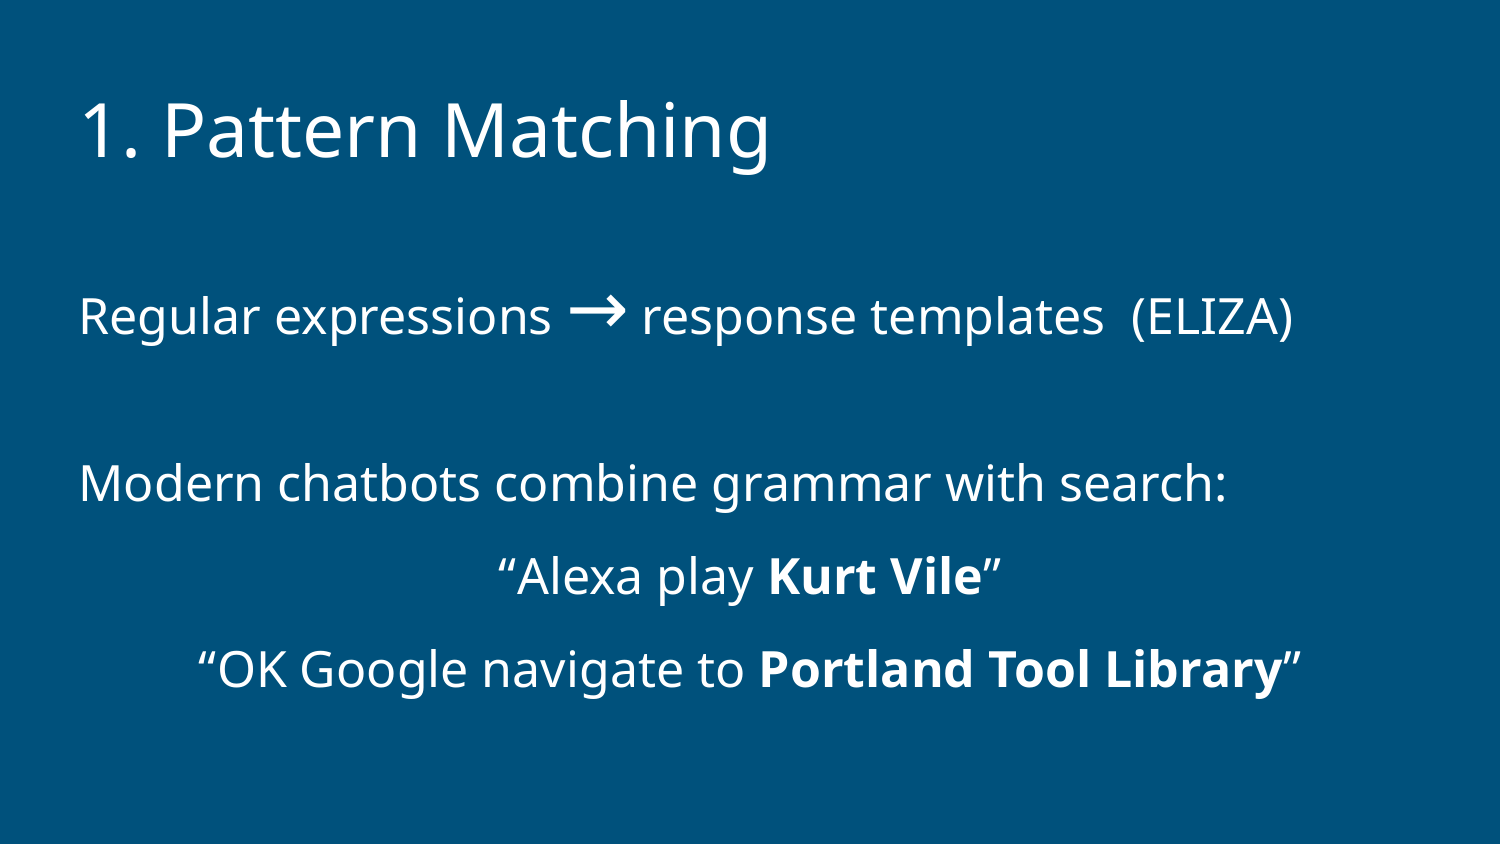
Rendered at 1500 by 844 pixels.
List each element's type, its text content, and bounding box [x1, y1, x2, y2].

list Regular expressions → response templates (ELIZA) Modern chatbots combine grammar with search: “Alexa play Kurt Vile” “OK Google navigate to Portland Tool Library” [63, 244, 1437, 750]
title 1. Pattern Matching [63, 75, 1437, 188]
